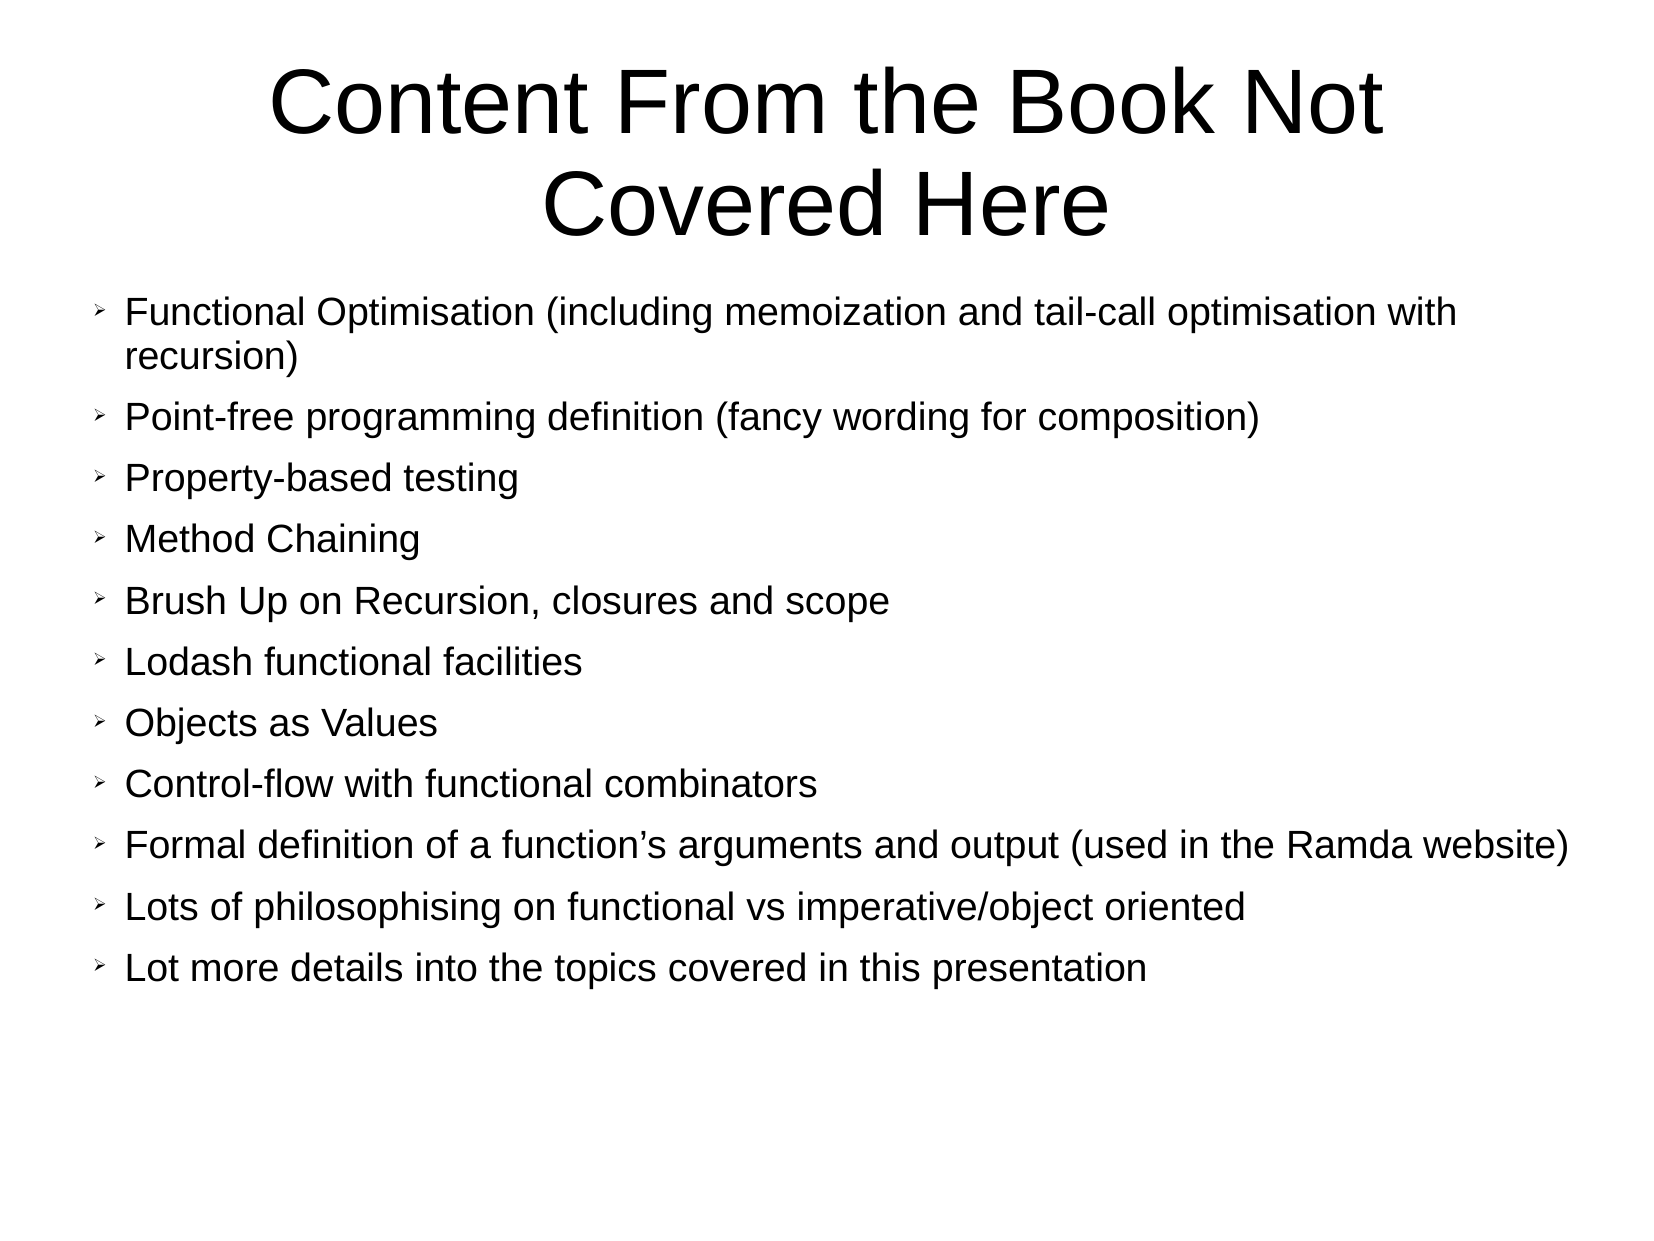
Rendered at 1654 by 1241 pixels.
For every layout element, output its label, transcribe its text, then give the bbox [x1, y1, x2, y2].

list Functional Optimisation (including memoization and tail-call optimisation with recursion) Point-free programming definition (fancy wording for composition) Property-based testing Method Chaining Brush Up on Recursion, closures and scope Lodash functional facilities Objects as Values Control-flow with functional combinators Formal definition of a function’s arguments and output (used in the Ramda website) Lots of philosophising on functional vs imperative/object oriented Lot more details into the topics covered in this presentation [82, 290, 1571, 1010]
title Content From the Book Not Covered Here [82, 49, 1571, 257]
